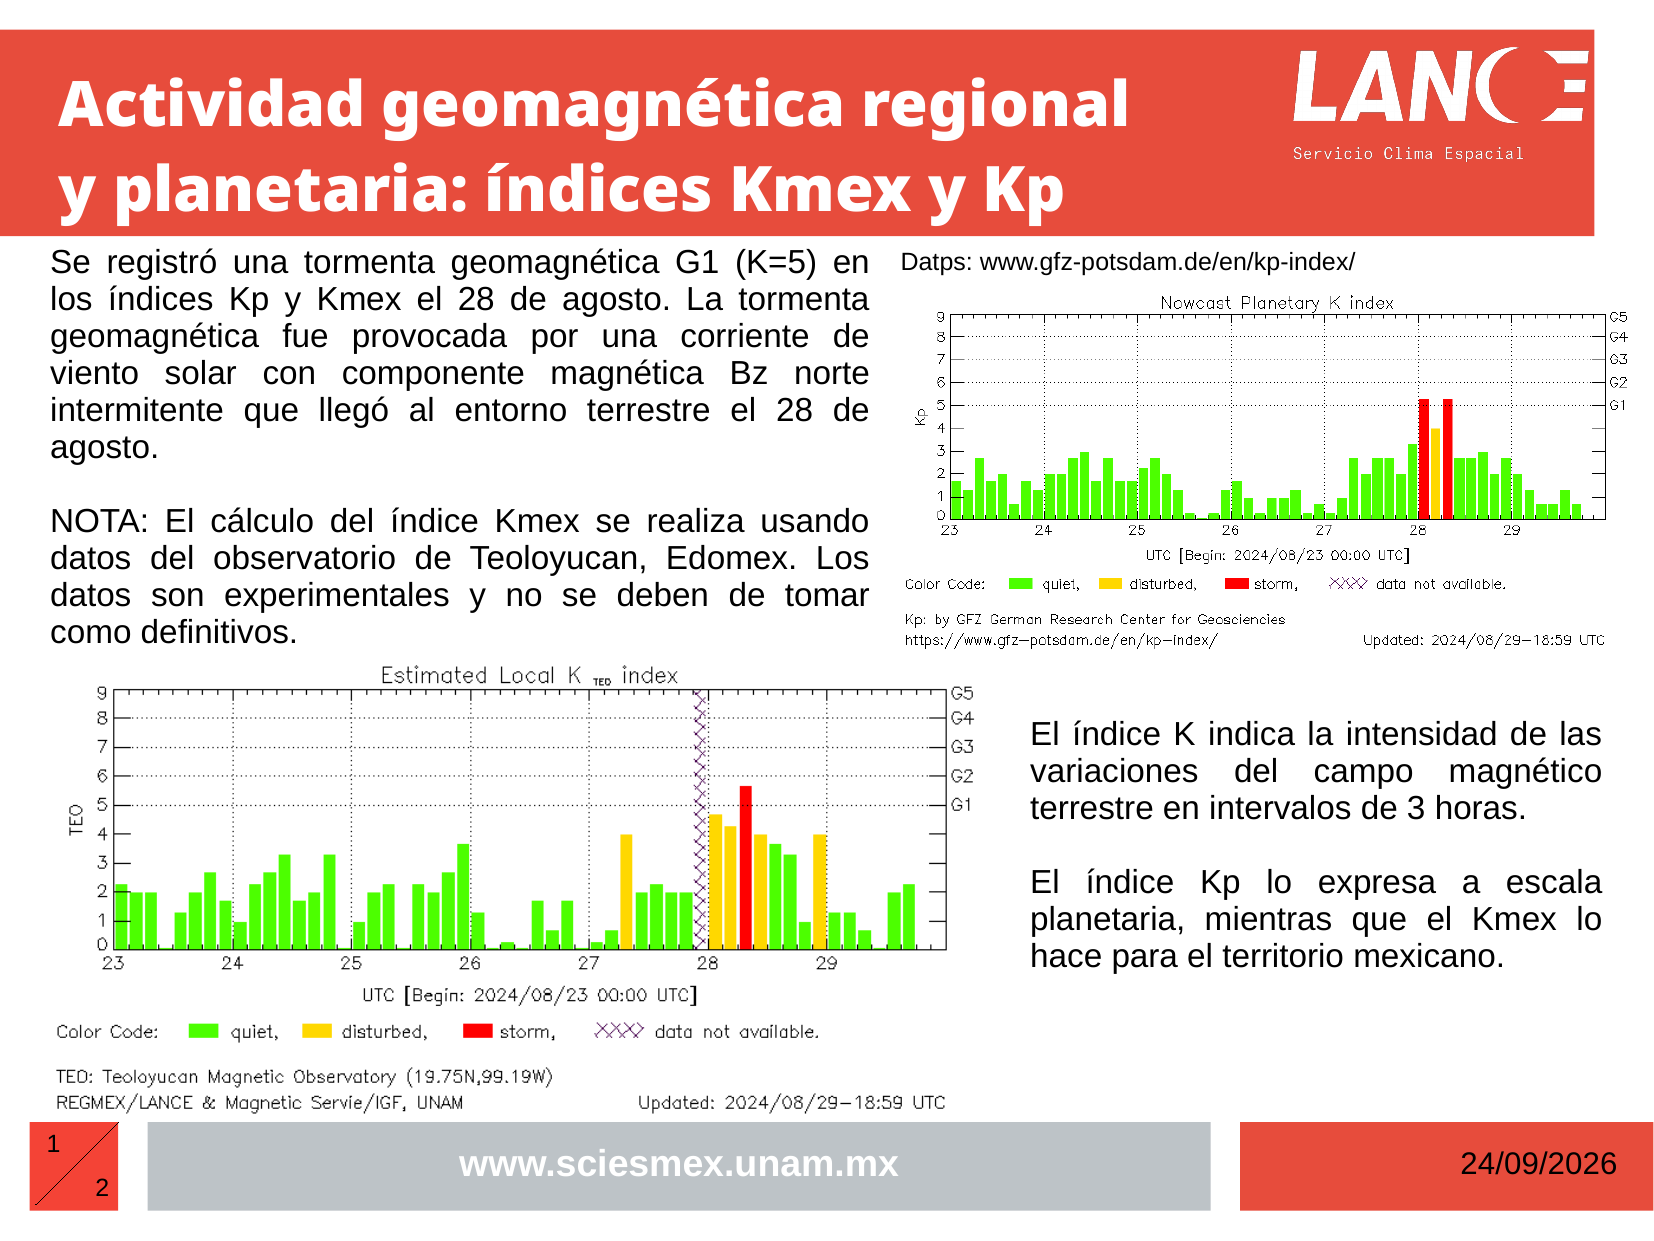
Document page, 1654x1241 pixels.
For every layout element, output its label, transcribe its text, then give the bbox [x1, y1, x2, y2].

picture [1293, 47, 1589, 162]
text_box www.sciesmex.unam.mx [153, 1122, 1205, 1205]
text_box El índice K indica la intensidad de las variaciones del campo magnético terrestre en intervalos de 3 horas. El índice Kp lo expresa a escala planetaria, mientras que el Kmex lo hace para el territorio mexicano. [1015, 707, 1619, 1052]
text_box 29/08/2024 [1424, 1122, 1654, 1205]
text_box <número> [31, 1122, 176, 1170]
text_box Se registró una tormenta geomagnética G1 (K=5) en los índices Kp y Kmex el 28 de agosto. La tormenta geomagnética fue provocada por una corriente de viento solar con componente magnética Bz norte intermitente que llegó al entorno terrestre el 28 de agosto. NOTA: El cálculo del índice Kmex se realiza usando datos del observatorio de Teoloyucan, Edomex. Los datos son experimentales y no se deben de tomar como definitivos. [35, 236, 886, 733]
text_box Datps: www.gfz-potsdam.de/en/kp-index/ [886, 240, 1654, 284]
picture [47, 277, 1642, 1116]
text_box 2 [35, 1151, 125, 1209]
title Actividad geomagnética regional y planetaria: índices Kmex y Kp [59, 59, 1312, 207]
